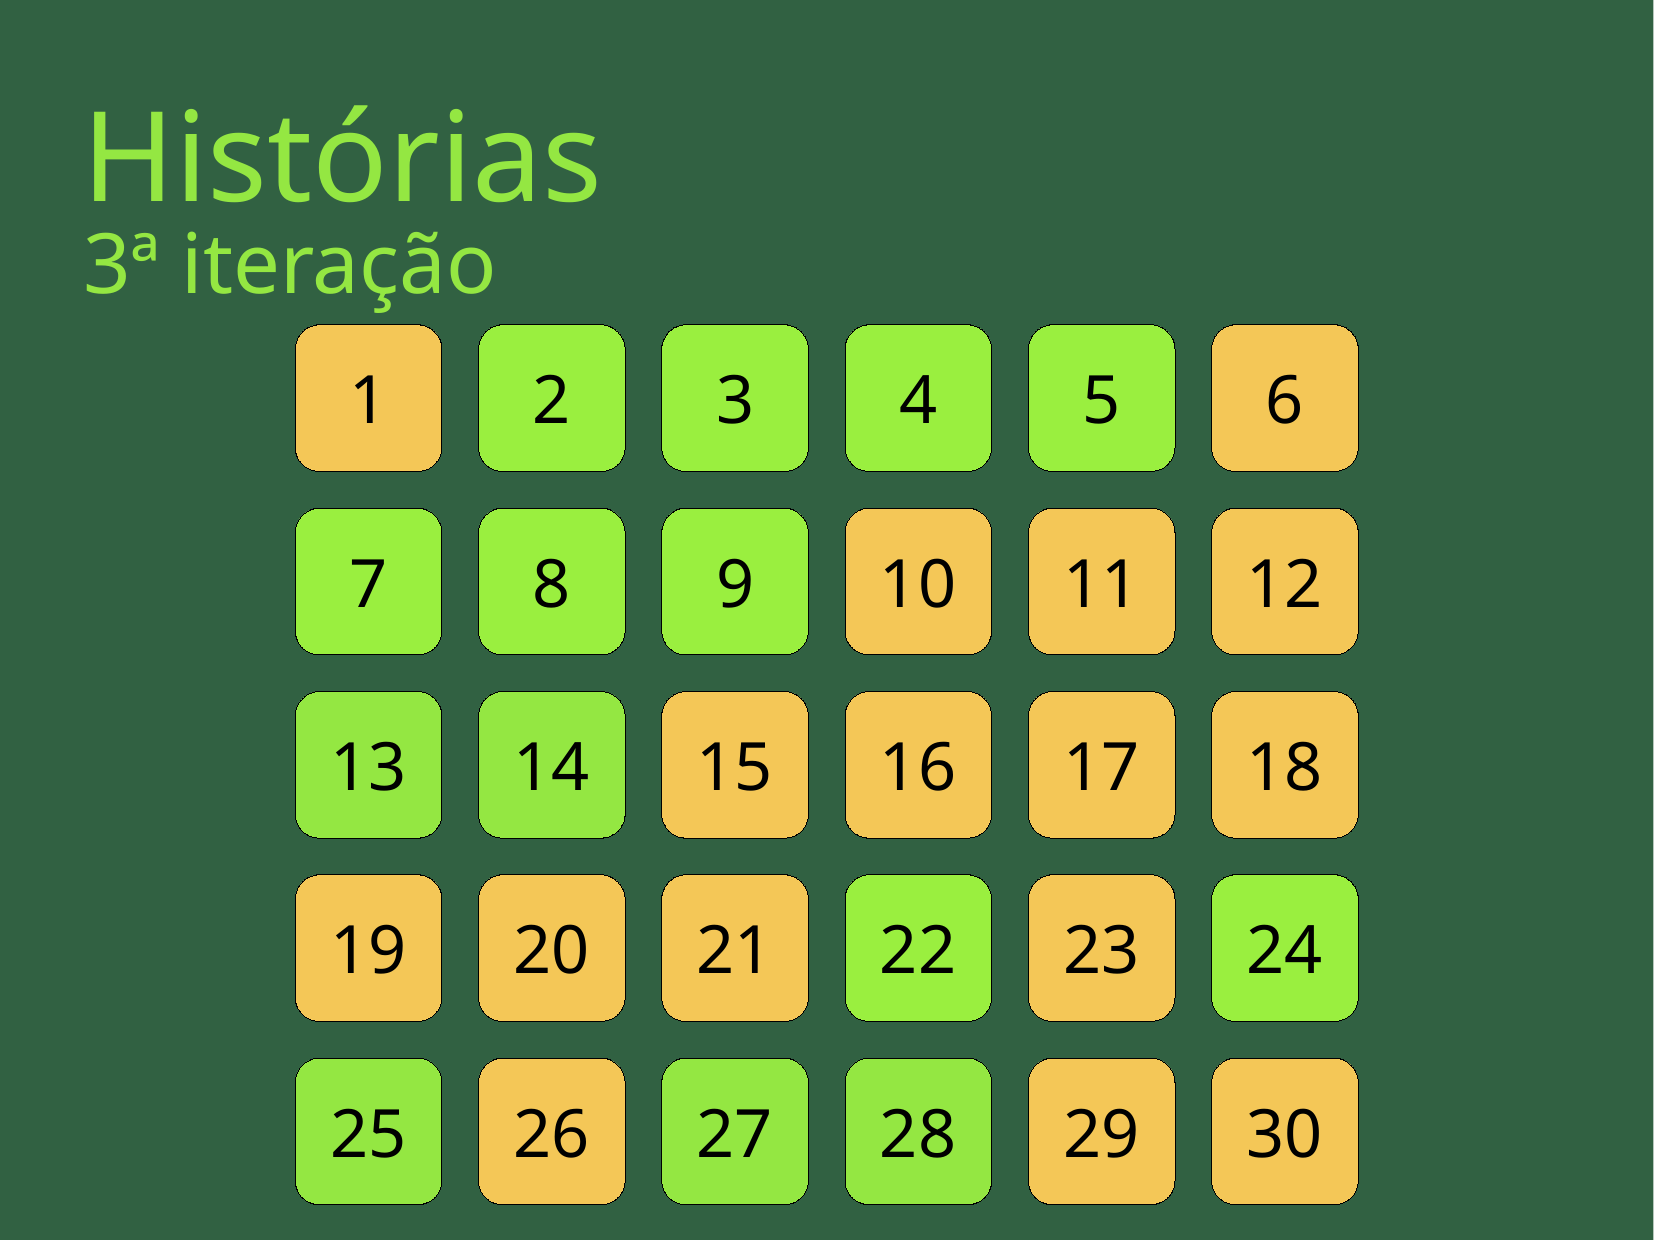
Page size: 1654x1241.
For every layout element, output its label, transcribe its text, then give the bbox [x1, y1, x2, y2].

title 3ª iteração [83, 183, 1572, 340]
text_box 28 [845, 1058, 992, 1205]
text_box 25 [295, 1058, 442, 1205]
text_box 3 [661, 324, 809, 472]
text_box 17 [1028, 691, 1176, 839]
text_box 27 [661, 1058, 809, 1205]
text_box 11 [1028, 508, 1176, 655]
text_box 18 [1211, 691, 1359, 839]
text_box 24 [1211, 874, 1359, 1022]
text_box 23 [1028, 874, 1176, 1022]
text_box 1 [295, 324, 442, 472]
text_box 13 [295, 691, 442, 839]
text_box 26 [478, 1058, 626, 1205]
text_box 9 [661, 508, 809, 655]
text_box 6 [1211, 324, 1359, 472]
text_box 20 [478, 874, 626, 1022]
text_box 12 [1211, 508, 1359, 655]
text_box 21 [661, 874, 809, 1022]
text_box 4 [845, 324, 992, 472]
text_box 2 [478, 324, 626, 472]
text_box 19 [295, 874, 442, 1022]
text_box 7 [295, 508, 442, 655]
text_box 22 [845, 874, 992, 1022]
text_box 30 [1211, 1058, 1359, 1205]
text_box 15 [661, 691, 809, 839]
title Histórias [82, 49, 1571, 257]
text_box 8 [478, 508, 626, 655]
text_box 10 [845, 508, 992, 655]
text_box 5 [1028, 324, 1176, 472]
text_box 14 [478, 691, 626, 839]
text_box 16 [845, 691, 992, 839]
text_box 29 [1028, 1058, 1176, 1205]
